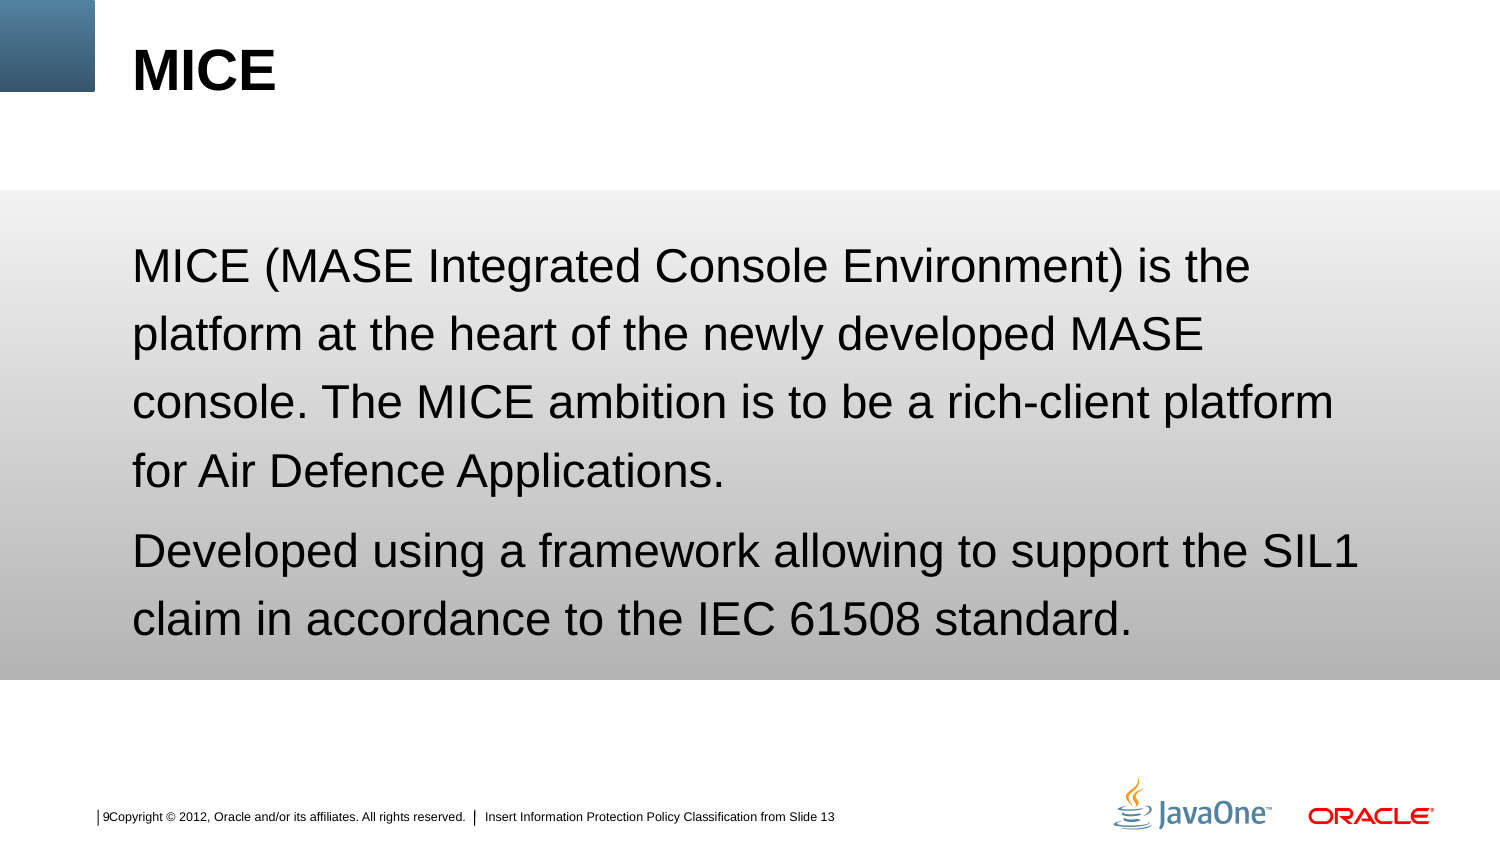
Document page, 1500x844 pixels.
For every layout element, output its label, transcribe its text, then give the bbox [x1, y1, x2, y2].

picture [1097, 761, 1288, 844]
list MICE (MASE Integrated Console Environment) is the platform at the heart of the newly developed MASE console. The MICE ambition is to be a rich-client platform for Air Defence Applications. Developed using a framework allowing to support the SIL1 claim in accordance to the IEC 61508 standard. [132, 223, 1407, 653]
title MICE [132, 40, 1407, 166]
picture [1293, 792, 1445, 840]
